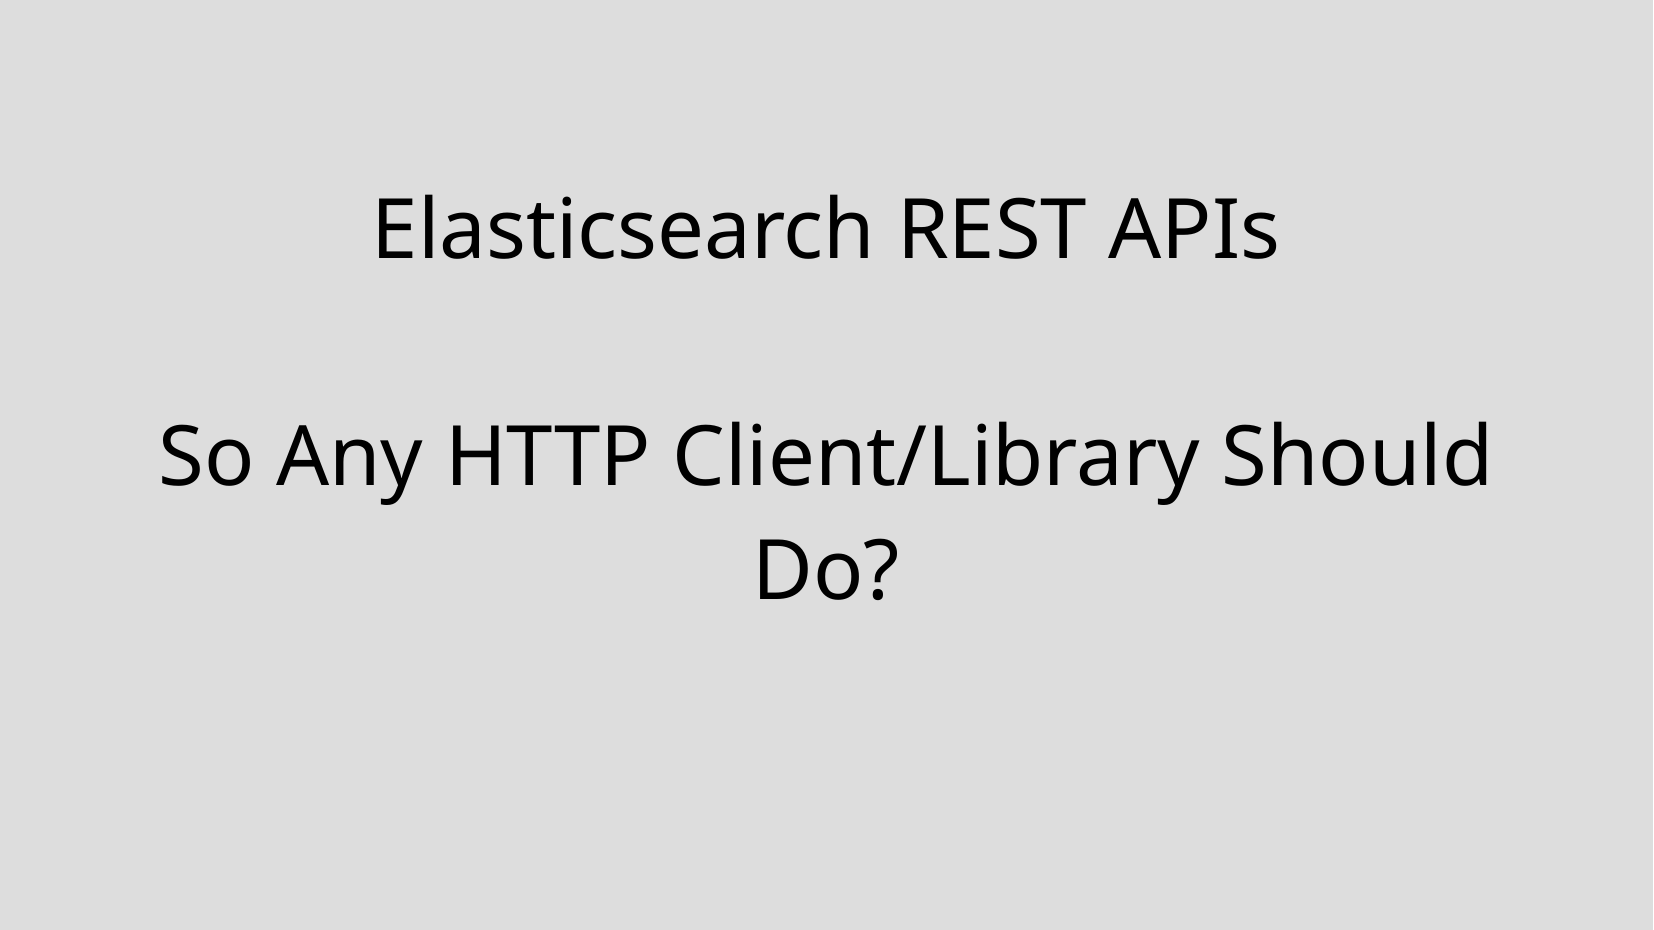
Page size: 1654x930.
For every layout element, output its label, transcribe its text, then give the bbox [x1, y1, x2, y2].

subtitle Elasticsearch REST APIs So Any HTTP Client/Library Should Do? [82, 36, 1571, 757]
